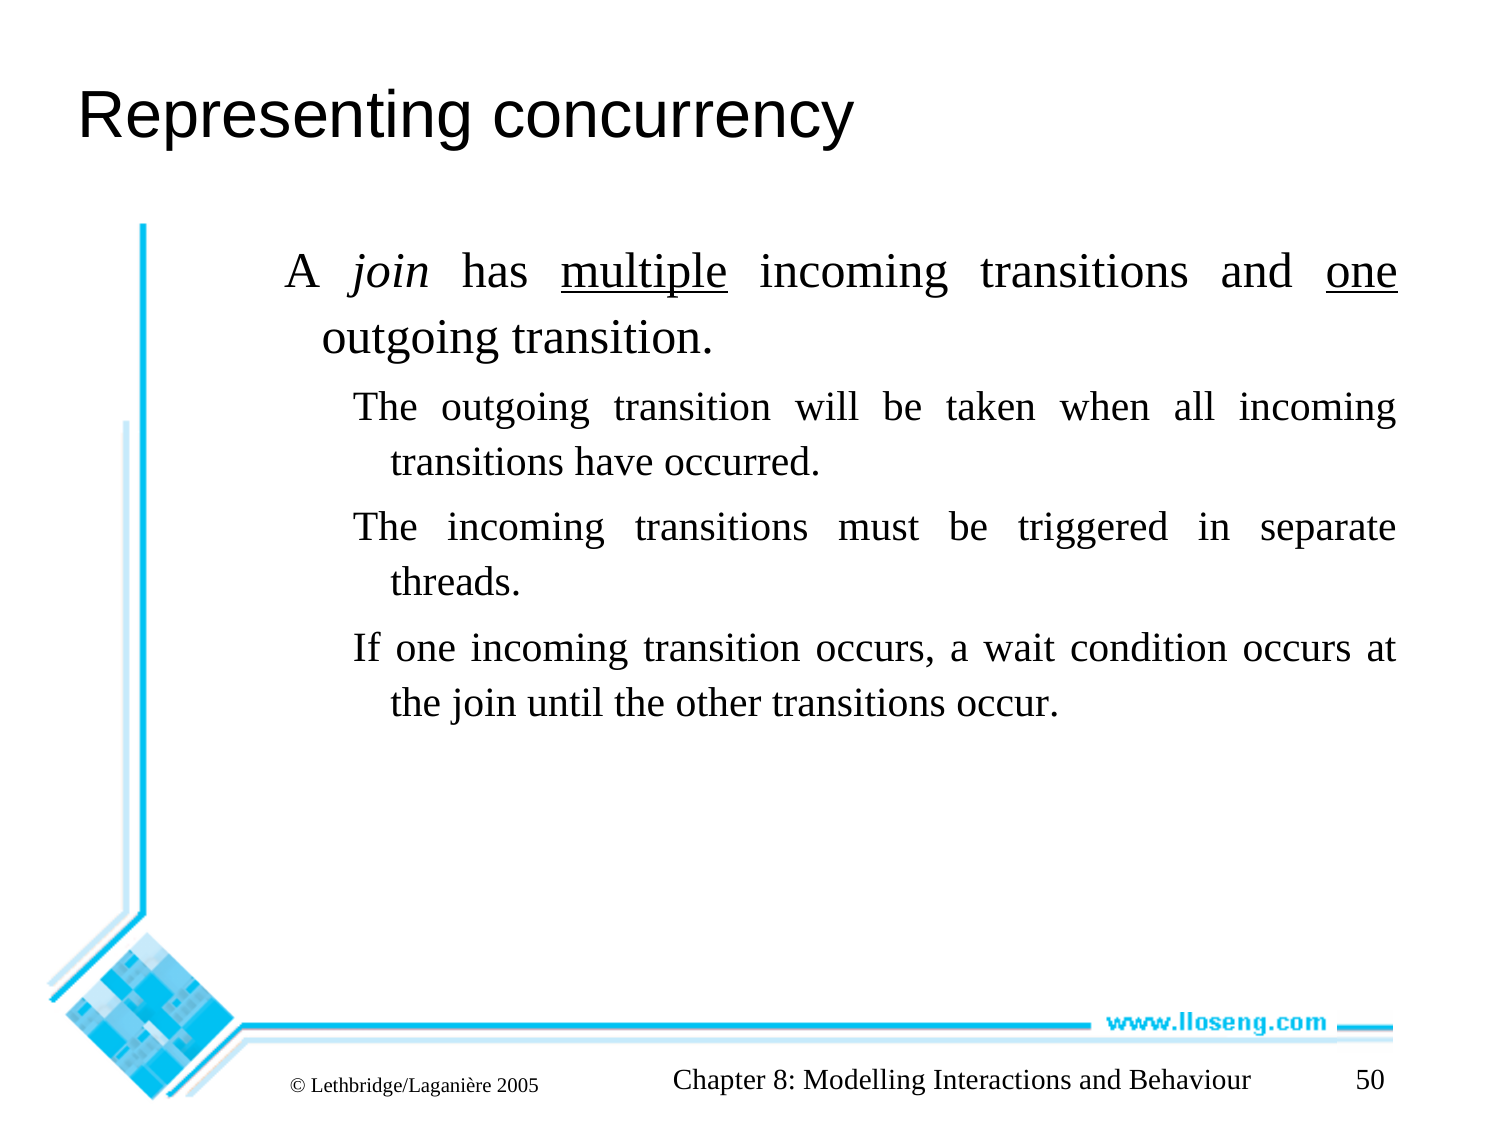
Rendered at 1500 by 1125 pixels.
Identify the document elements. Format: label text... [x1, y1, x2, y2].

text_box Chapter 8: Modelling Interactions and Behaviour [624, 1050, 1300, 1125]
list A join has multiple incoming transitions and one outgoing transition. The outgoing transition will be taken when all incoming transitions have occurred. The incoming transitions must be triggered in separate threads. If one incoming transition occurs, a wait condition occurs at the join until the other transitions occur. [174, 224, 1413, 1013]
picture [35, 212, 1393, 1102]
text_box © Lethbridge/Laganière 2005 [275, 1062, 601, 1125]
title Representing concurrency [62, 37, 1413, 188]
text_box <number> [1325, 1050, 1401, 1125]
